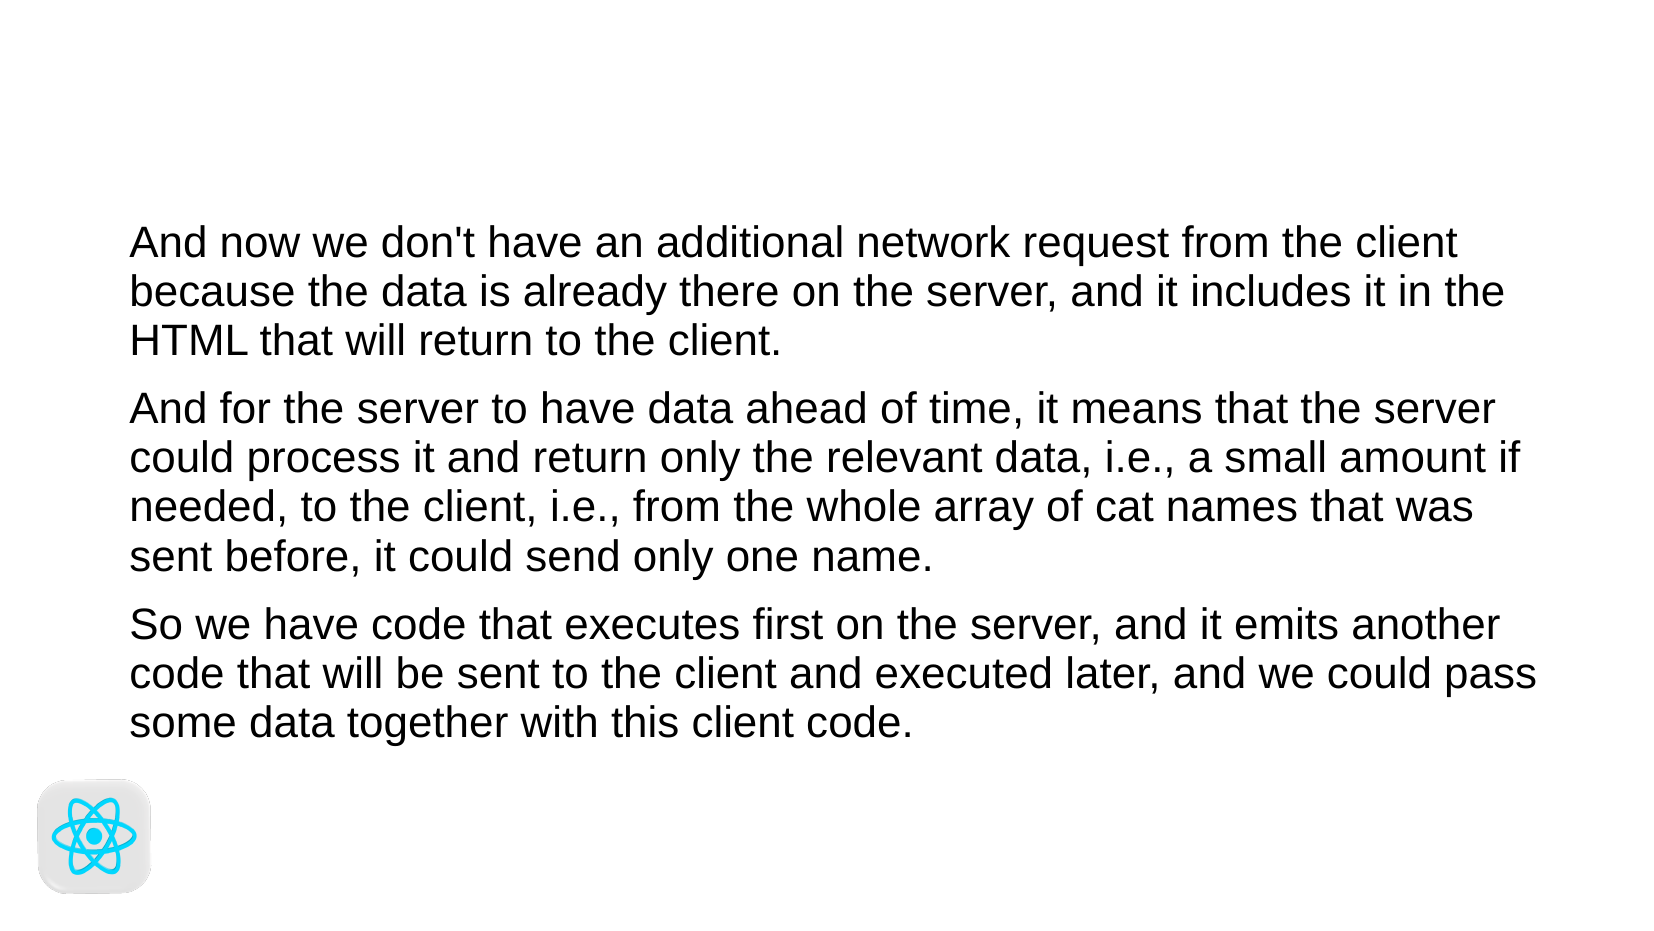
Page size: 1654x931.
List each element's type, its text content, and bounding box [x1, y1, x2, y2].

list And now we don't have an additional network request from the client because the data is already there on the server, and it includes it in the HTML that will return to the client. And for the server to have data ahead of time, it means that the server could process it and return only the relevant data, i.e., a small amount if needed, to the client, i.e., from the whole array of cat names that was sent before, it could send only one name. So we have code that executes first on the server, and it emits another code that will be sent to the client and executed later, and we could pass some data together with this client code. [82, 217, 1571, 758]
picture [0, 742, 188, 931]
